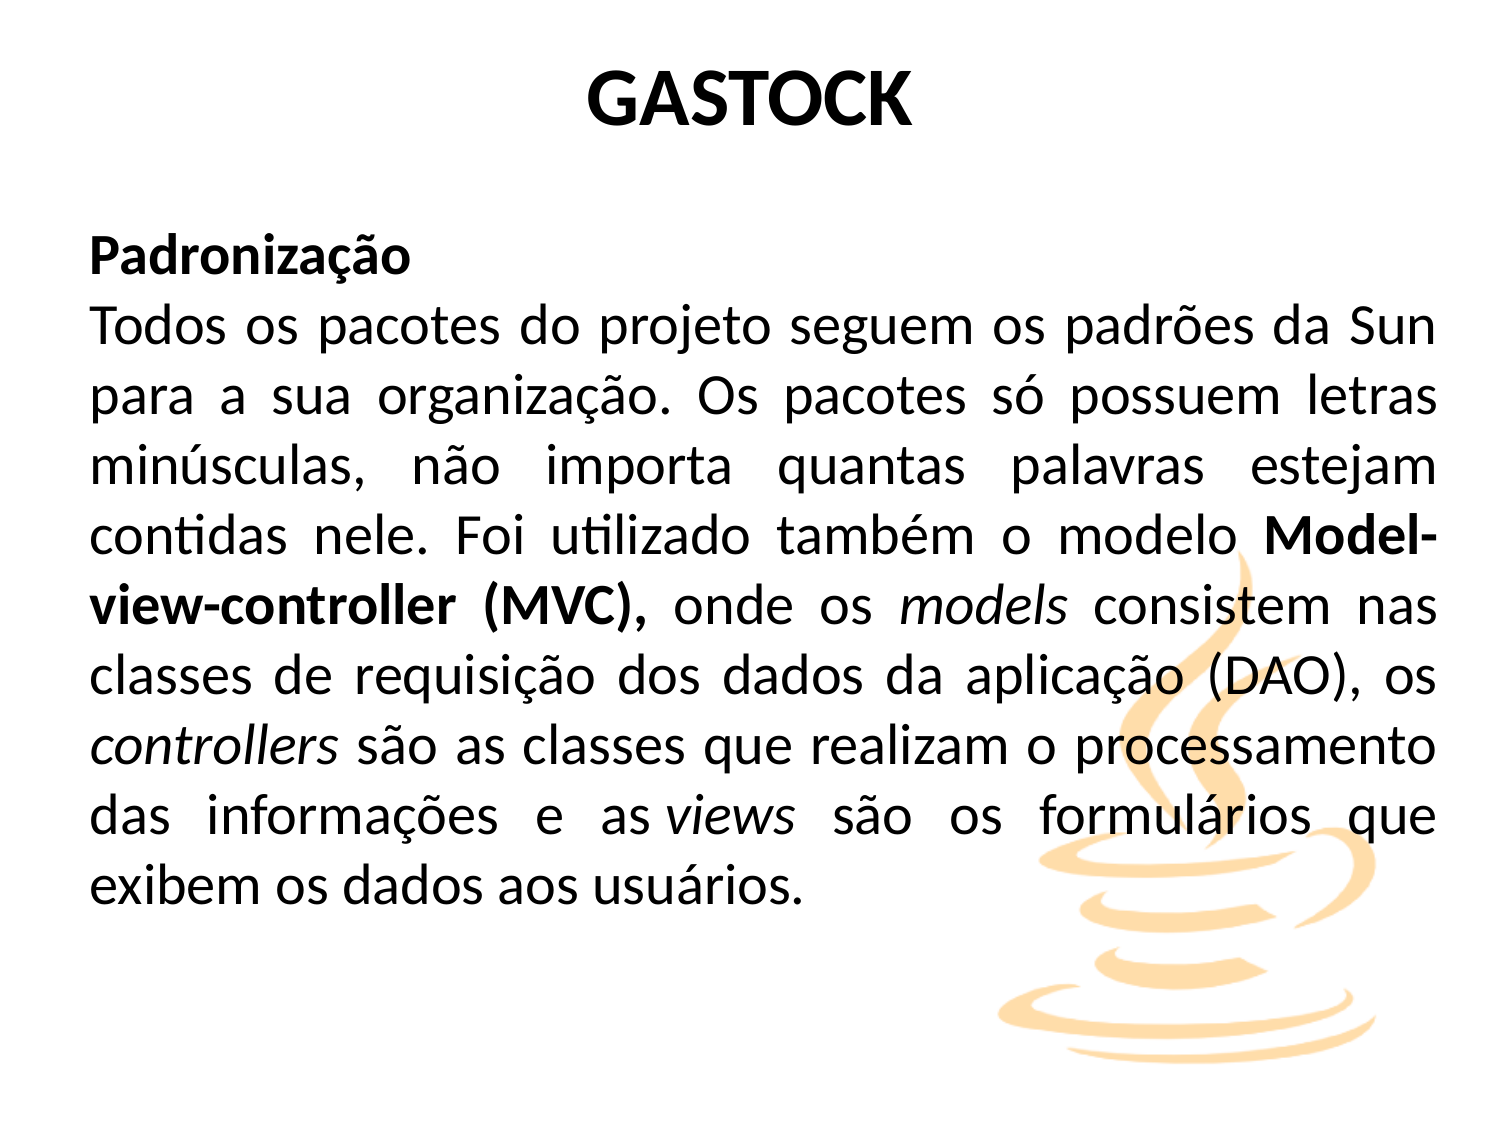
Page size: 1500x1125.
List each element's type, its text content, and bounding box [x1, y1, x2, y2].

text_box GASTOCK [0, 35, 1500, 150]
picture [854, 527, 1500, 1079]
text_box Padronização Todos os pacotes do projeto seguem os padrões da Sun para a sua organização. Os pacotes só possuem letras minúsculas, não importa quantas palavras estejam contidas nele. Foi utilizado também o modelo Model-view-controller (MVC), onde os models consistem nas classes de requisição dos dados da aplicação (DAO), os controllers são as classes que realizam o processamento das informações e as views são os formulários que exibem os dados aos usuários. [0, 208, 1453, 994]
